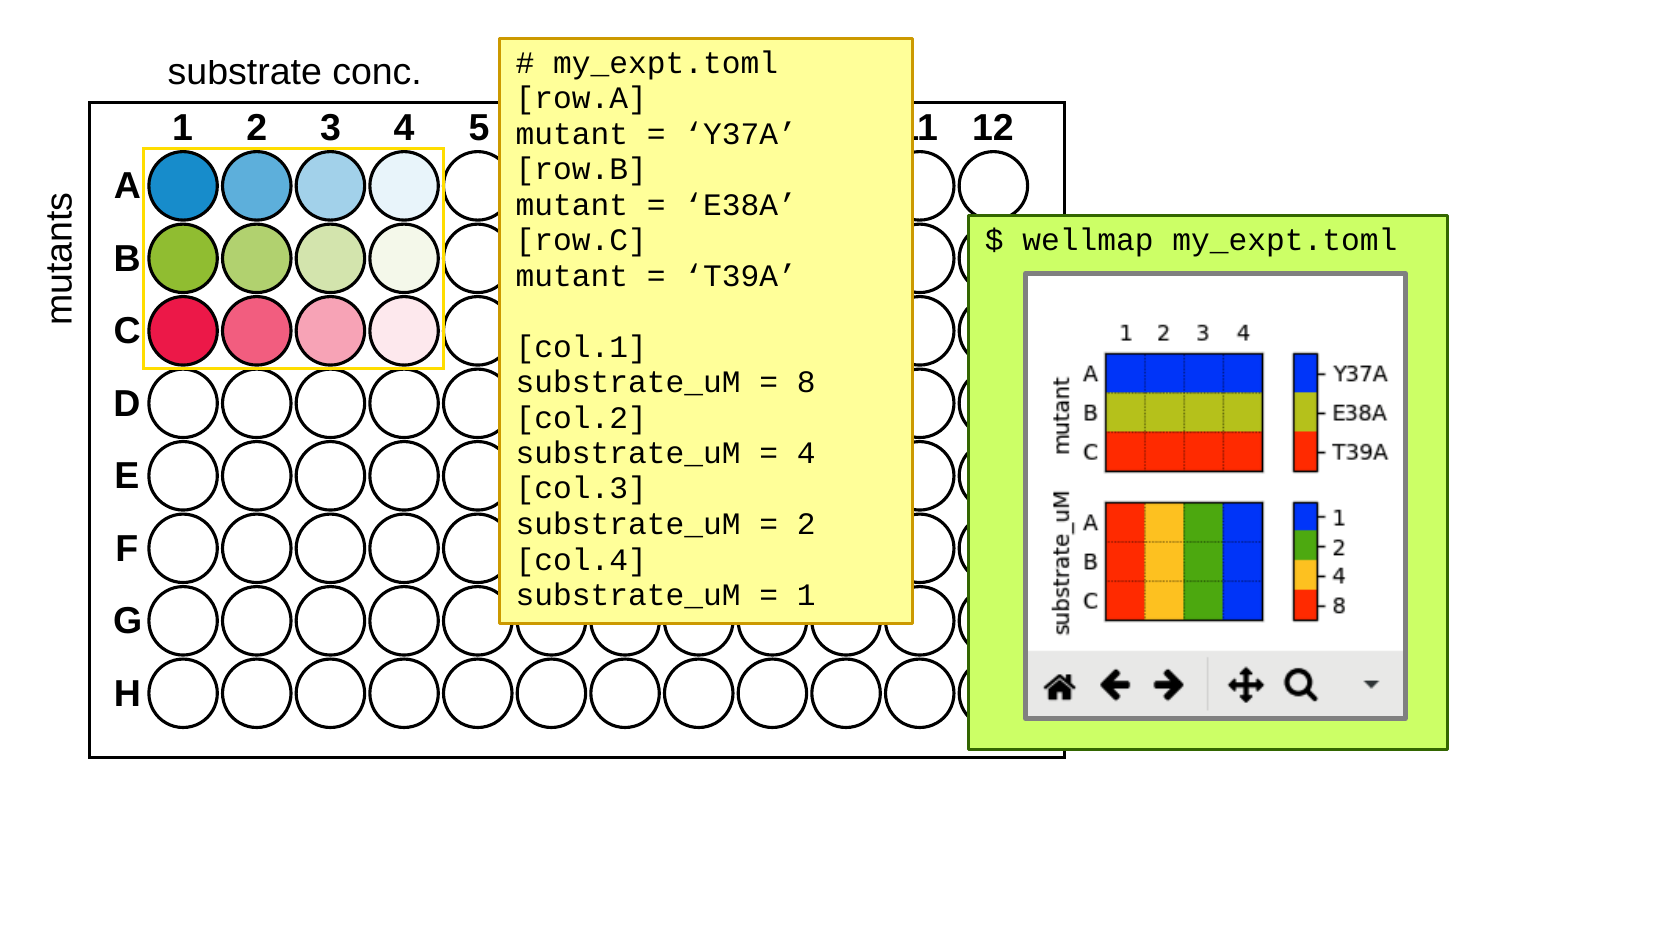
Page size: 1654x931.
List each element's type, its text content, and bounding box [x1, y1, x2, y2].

picture [44, 60, 1066, 759]
picture [1027, 275, 1403, 717]
text_box # my_expt.toml [row.A] mutant = ‘Y37A’ [row.B] mutant = ‘E38A’ [row.C] mutant = ‘T39A’ [col.1] substrate_uM = 8 [col.2] substrate_uM = 4 [col.3] substrate_uM = 2 [col.4] substrate_uM = 1 [499, 38, 913, 624]
text_box $ wellmap my_expt.toml [968, 215, 1448, 750]
